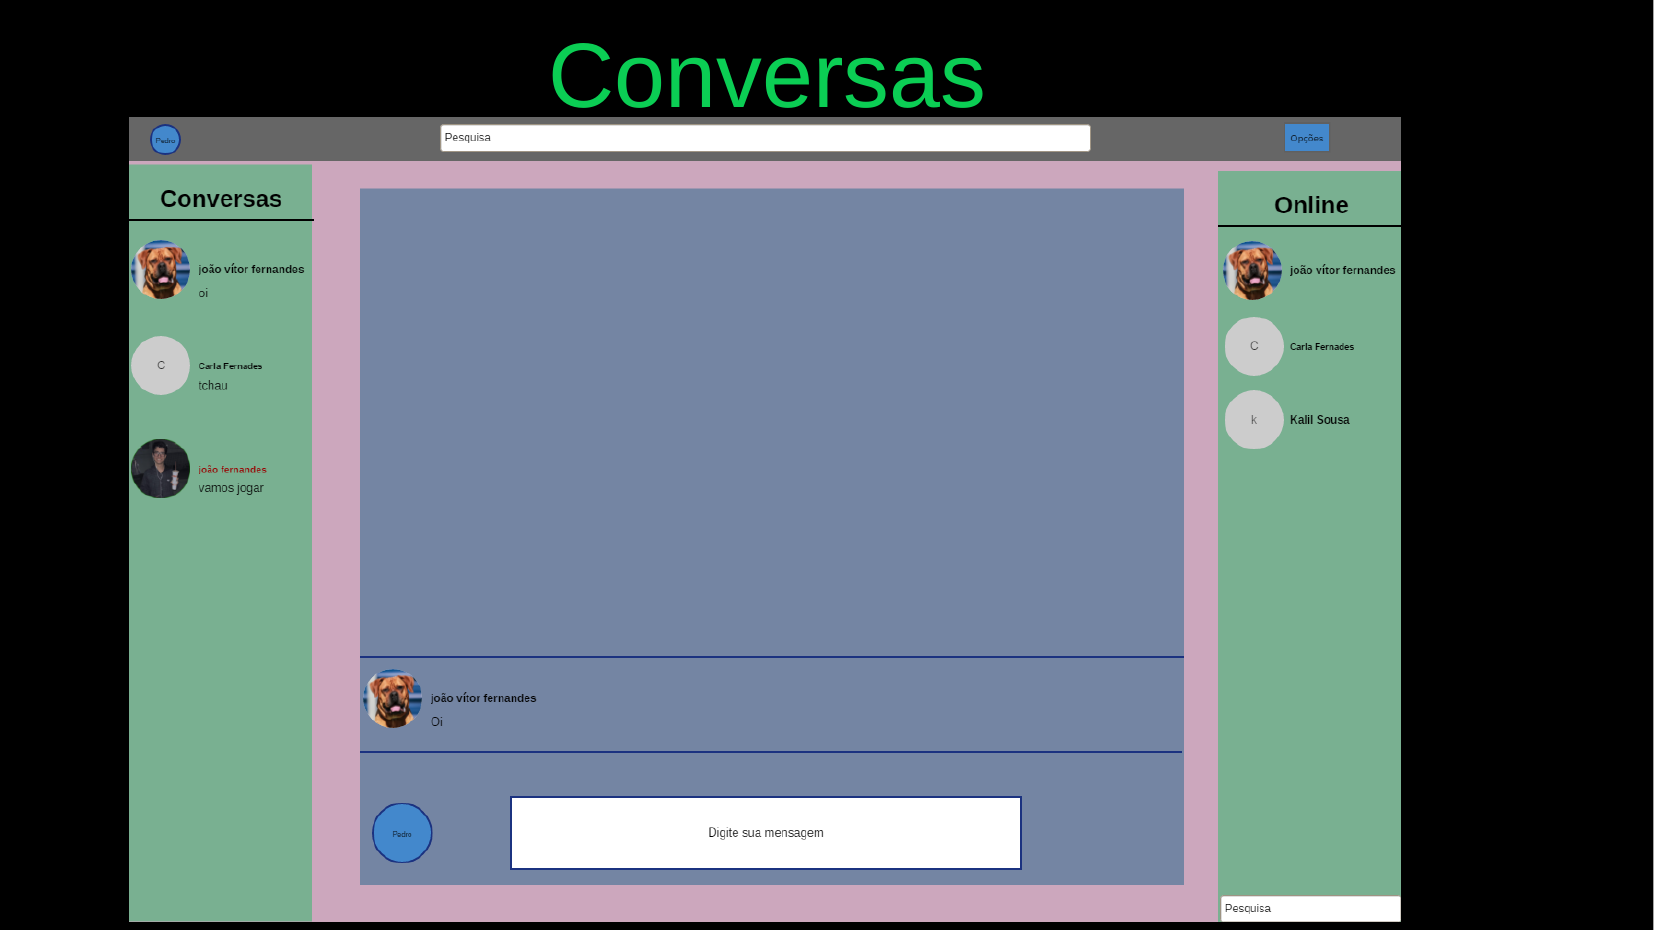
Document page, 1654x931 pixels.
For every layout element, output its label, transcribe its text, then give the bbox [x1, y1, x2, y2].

picture [129, 117, 1401, 922]
title Conversas [23, 0, 1512, 168]
